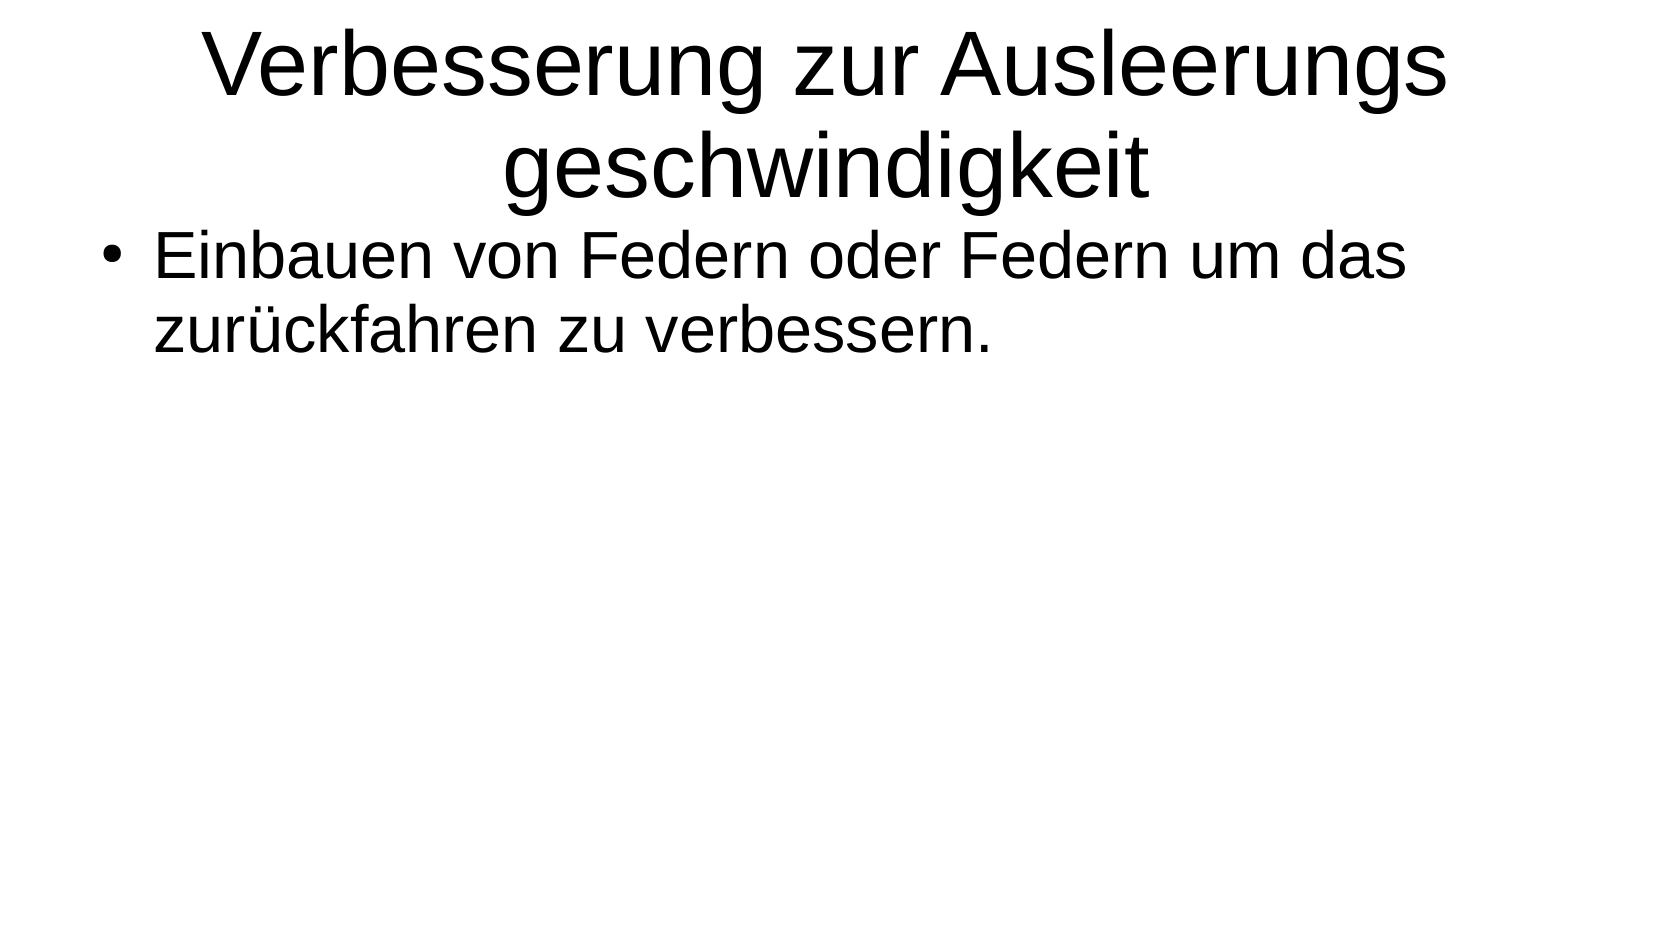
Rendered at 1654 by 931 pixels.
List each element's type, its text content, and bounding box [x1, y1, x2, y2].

list Einbauen von Federn oder Federn um das zurückfahren zu verbessern. [82, 217, 1571, 758]
title Verbesserung zur Ausleerungs geschwindigkeit [82, 12, 1571, 217]
